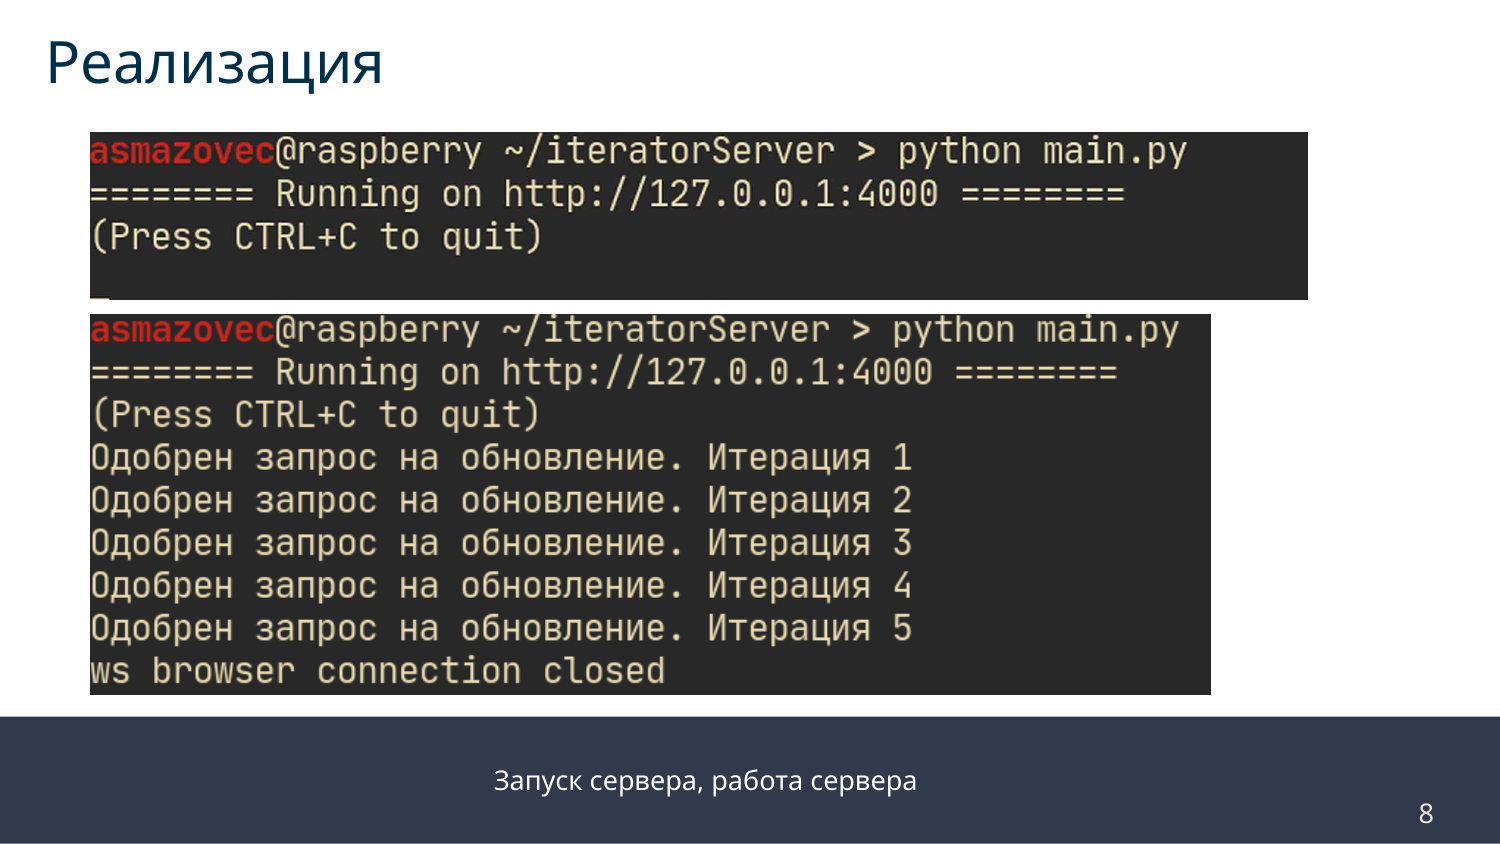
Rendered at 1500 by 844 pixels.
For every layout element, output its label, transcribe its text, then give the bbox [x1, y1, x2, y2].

picture [90, 132, 1308, 300]
list Запуск сервера, работа сервера [51, 741, 1129, 818]
subtitle 8 [1129, 713, 1449, 844]
title Реализация [30, 10, 639, 422]
picture [90, 314, 1211, 695]
